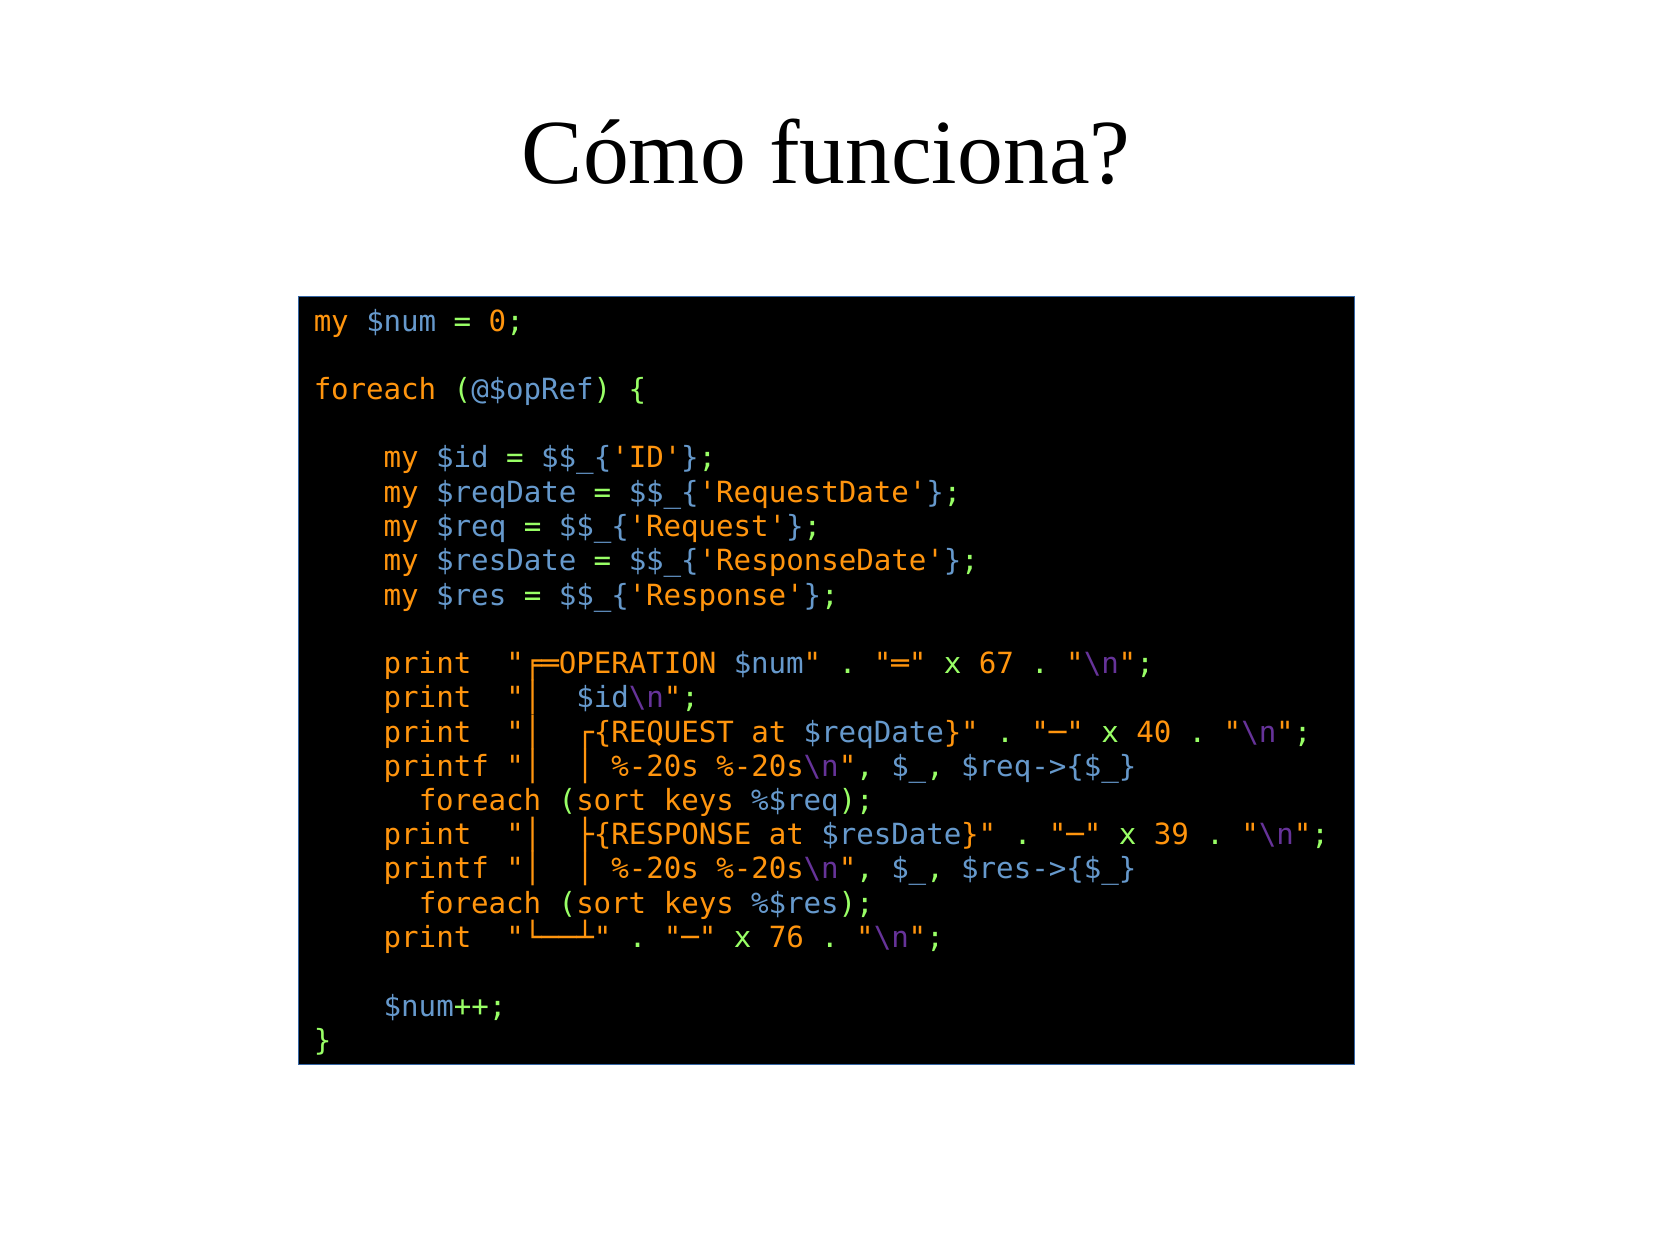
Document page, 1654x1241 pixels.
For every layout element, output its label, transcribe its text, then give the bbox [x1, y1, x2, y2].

title Cómo funciona? [82, 49, 1571, 257]
text_box my $num = 0; foreach (@$opRef) { my $id = $$_{'ID'}; my $reqDate = $$_{'RequestDate'}; my $req = $$_{'Request'}; my $resDate = $$_{'ResponseDate'}; my $res = $$_{'Response'}; print "╒═OPERATION $num" . "═" x 67 . "\n"; print "│ $id\n"; print "│ ┌{REQUEST at $reqDate}" . "─" x 40 . "\n"; printf "│ │ %-20s %-20s\n", $_, $req->{$_} foreach (sort keys %$req); print "│ ├{RESPONSE at $resDate}" . "─" x 39 . "\n"; printf "│ │ %-20s %-20s\n", $_, $res->{$_} foreach (sort keys %$res); print "└──┴" . "─" x 76 . "\n"; $num++; } [298, 296, 1355, 1065]
